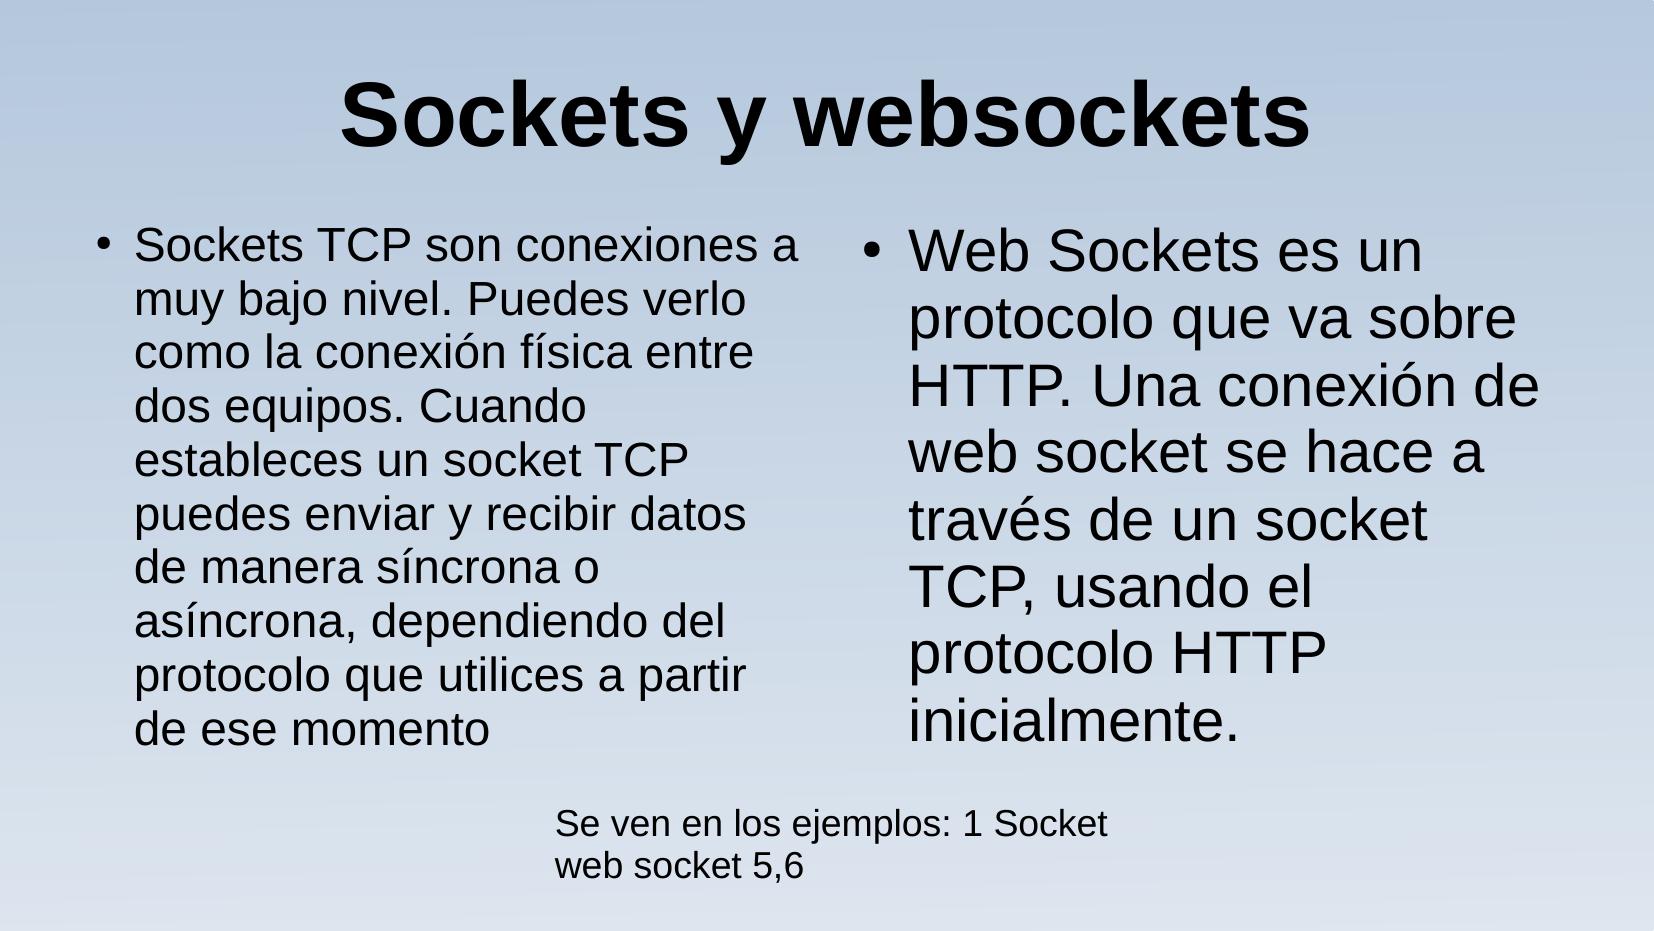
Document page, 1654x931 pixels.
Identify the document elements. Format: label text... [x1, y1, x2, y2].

title Sockets y websockets [82, 37, 1571, 193]
list Web Sockets es un protocolo que va sobre HTTP. Una conexión de web socket se hace a través de un socket TCP, usando el protocolo HTTP inicialmente. [845, 217, 1572, 758]
list Sockets TCP son conexiones a muy bajo nivel. Puedes verlo como la conexión física entre dos equipos. Cuando estableces un socket TCP puedes enviar y recibir datos de manera síncrona o asíncrona, dependiendo del protocolo que utilices a partir de ese momento [82, 217, 809, 758]
text_box Se ven en los ejemplos: 1 Socket web socket 5,6 [540, 795, 1156, 931]
